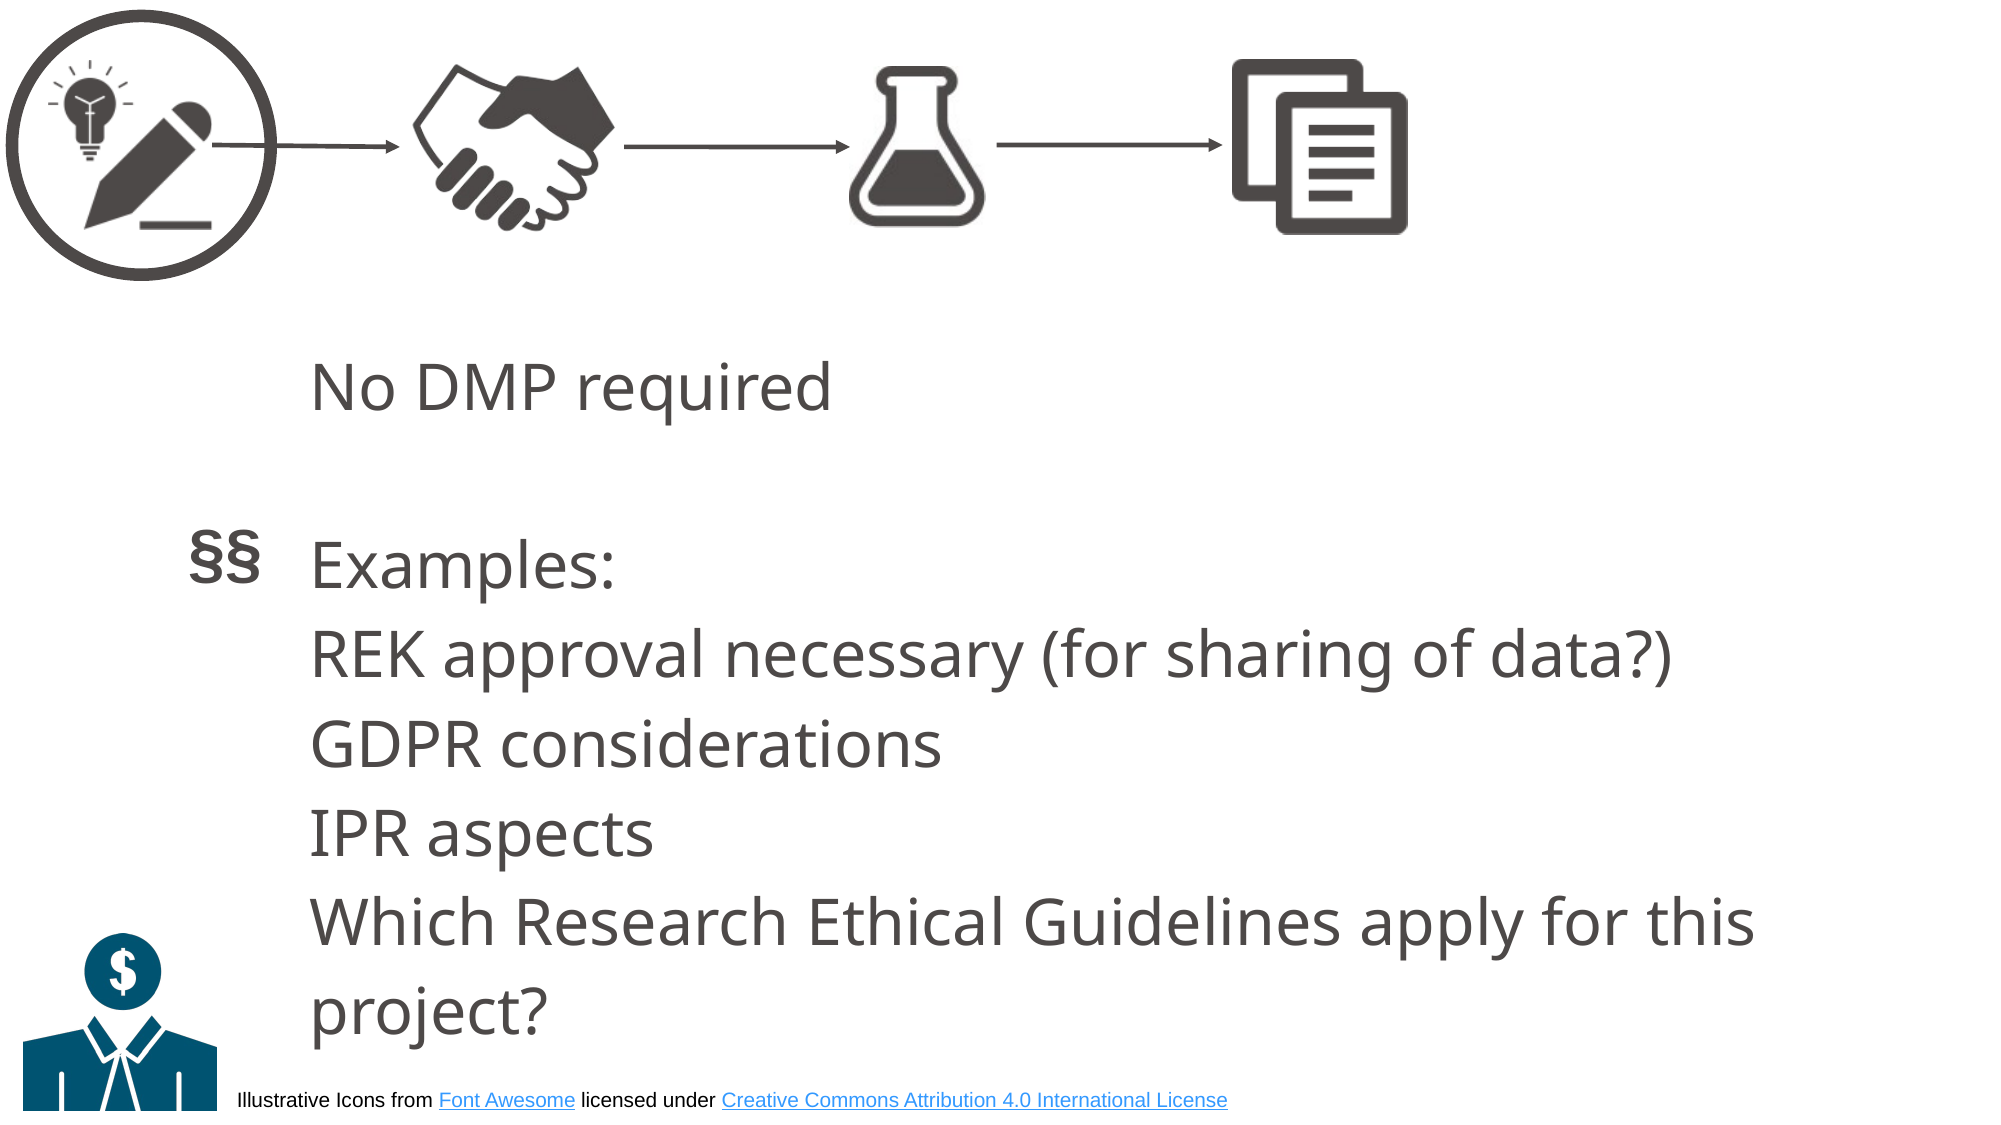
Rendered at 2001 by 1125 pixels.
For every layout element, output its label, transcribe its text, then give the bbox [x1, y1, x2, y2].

picture [1232, 59, 1408, 235]
picture [177, 1072, 181, 1111]
text_box No DMP required Examples: REK approval necessary (for sharing of data?) GDPR considerations IPR aspects Which Research Ethical Guidelines apply for this project? [294, 319, 1876, 1125]
text_box §§ [173, 494, 285, 605]
picture [48, 60, 213, 230]
picture [849, 66, 986, 228]
text_box Illustrative Icons from Font Awesome licensed under Creative Commons Attribution 4.0 International License [221, 1046, 294, 1125]
picture [23, 933, 217, 1111]
picture [60, 1072, 64, 1111]
picture [399, 38, 625, 256]
picture [110, 948, 135, 995]
